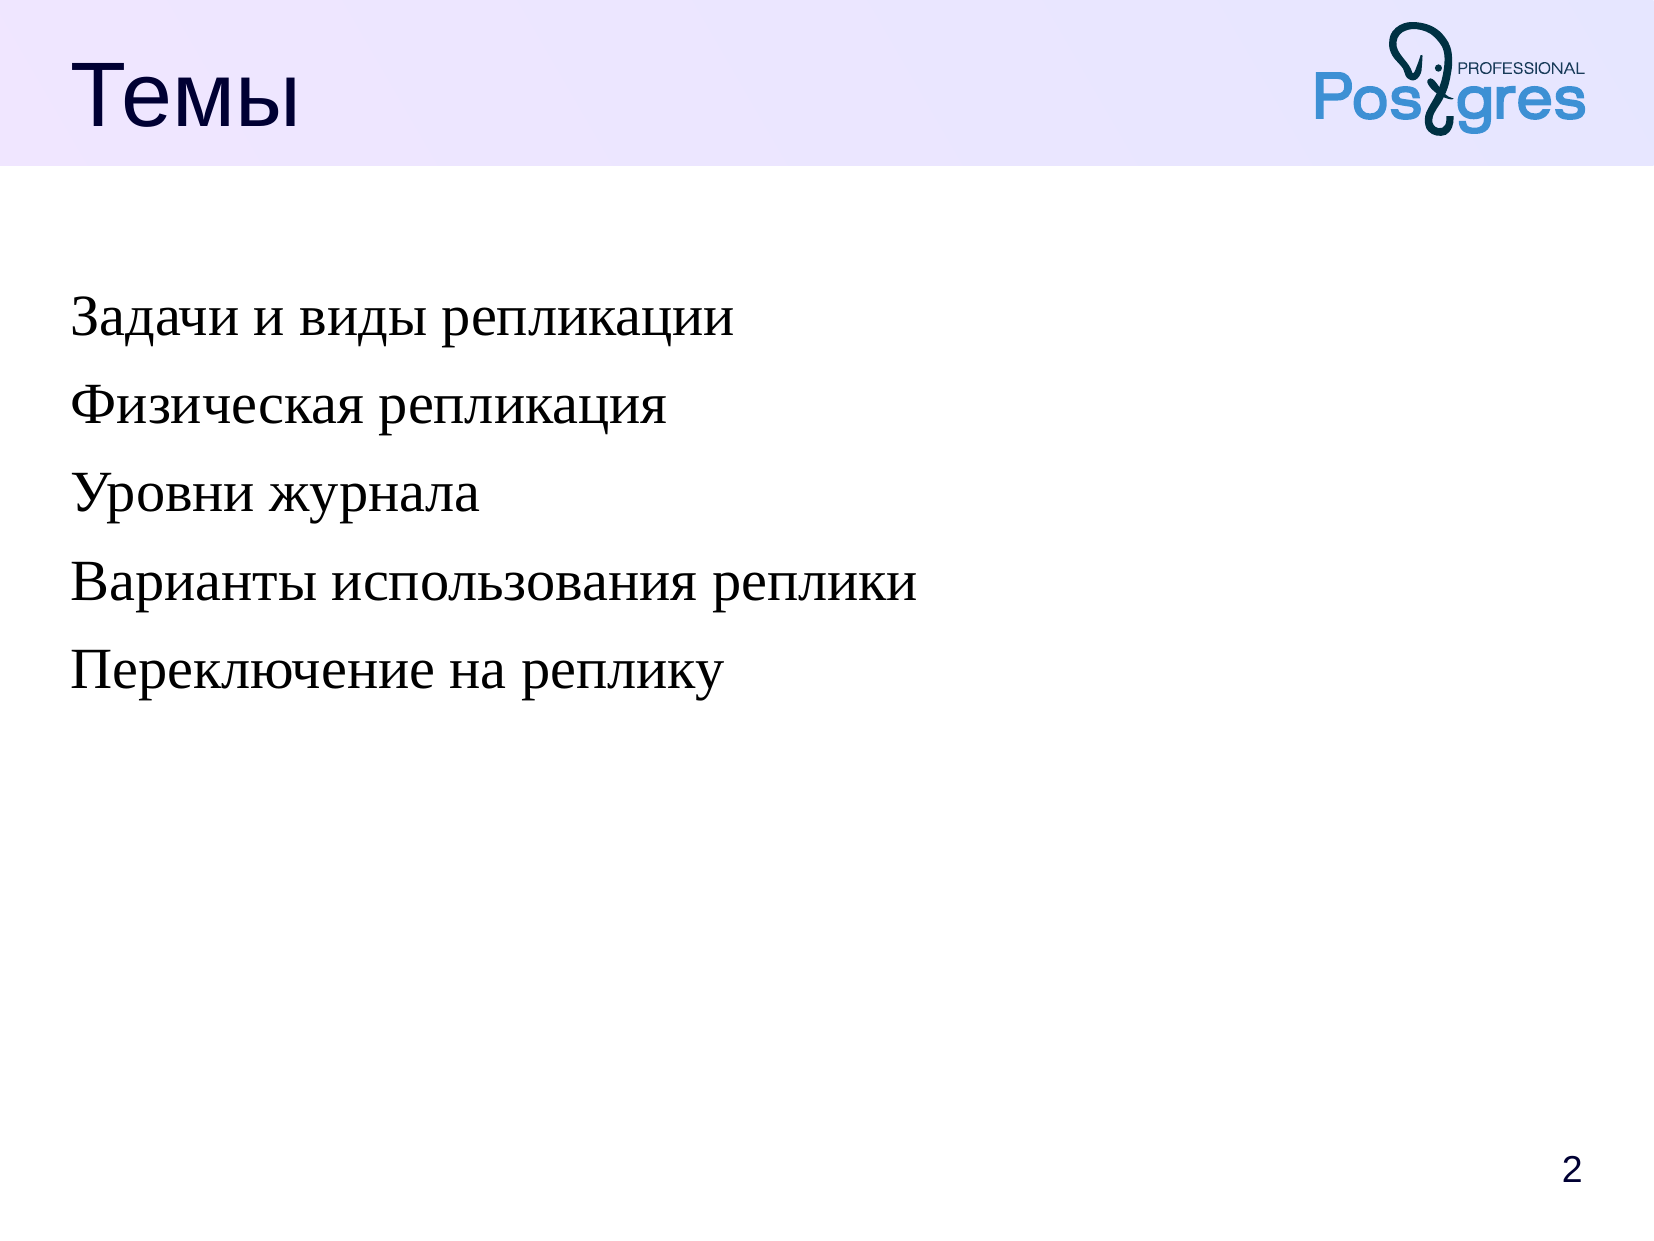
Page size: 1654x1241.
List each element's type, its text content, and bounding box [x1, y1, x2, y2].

title Темы [70, 43, 1241, 147]
list Задачи и виды репликации Физическая репликация Уровни журнала Варианты использования реплики Переключение на реплику [70, 283, 1583, 1141]
